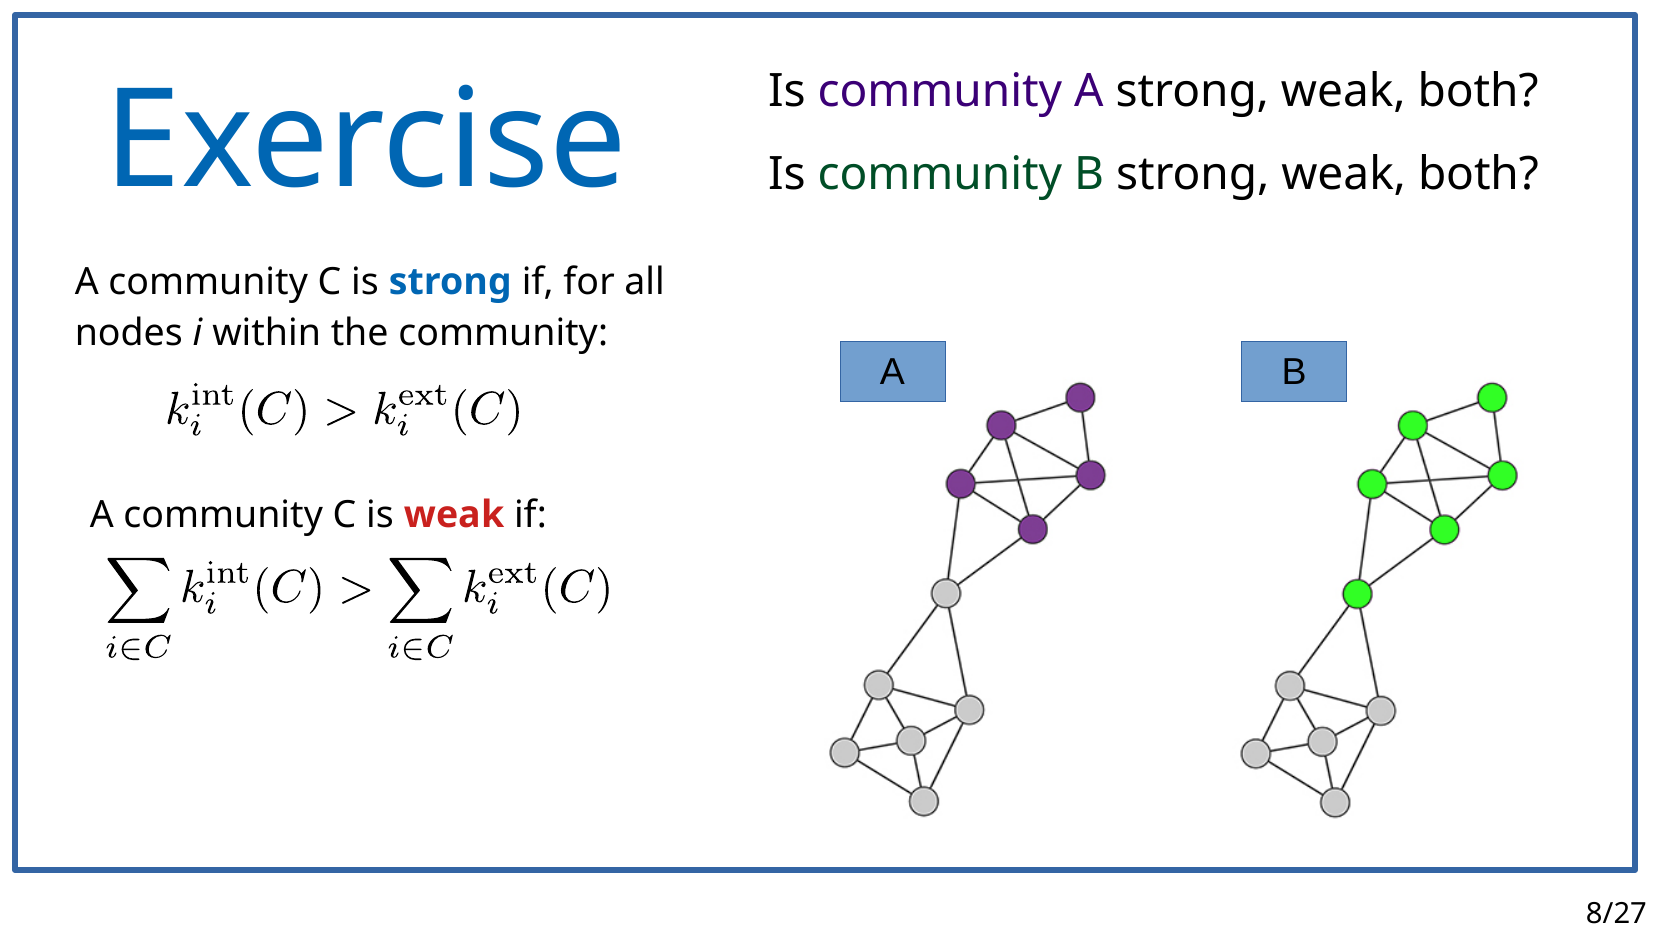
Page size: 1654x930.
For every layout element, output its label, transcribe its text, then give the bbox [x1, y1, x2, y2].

text_box A community C is strong if, for all nodes i within the community: [60, 247, 691, 398]
list Is community A strong, weak, both? Is community B strong, weak, both? [768, 56, 1576, 282]
picture [105, 553, 614, 661]
picture [824, 359, 1538, 836]
text_box A [840, 341, 946, 402]
title Exercise [34, 29, 698, 237]
picture [165, 382, 524, 436]
text_box A community C is weak if: [75, 479, 706, 631]
text_box B [1241, 341, 1347, 402]
